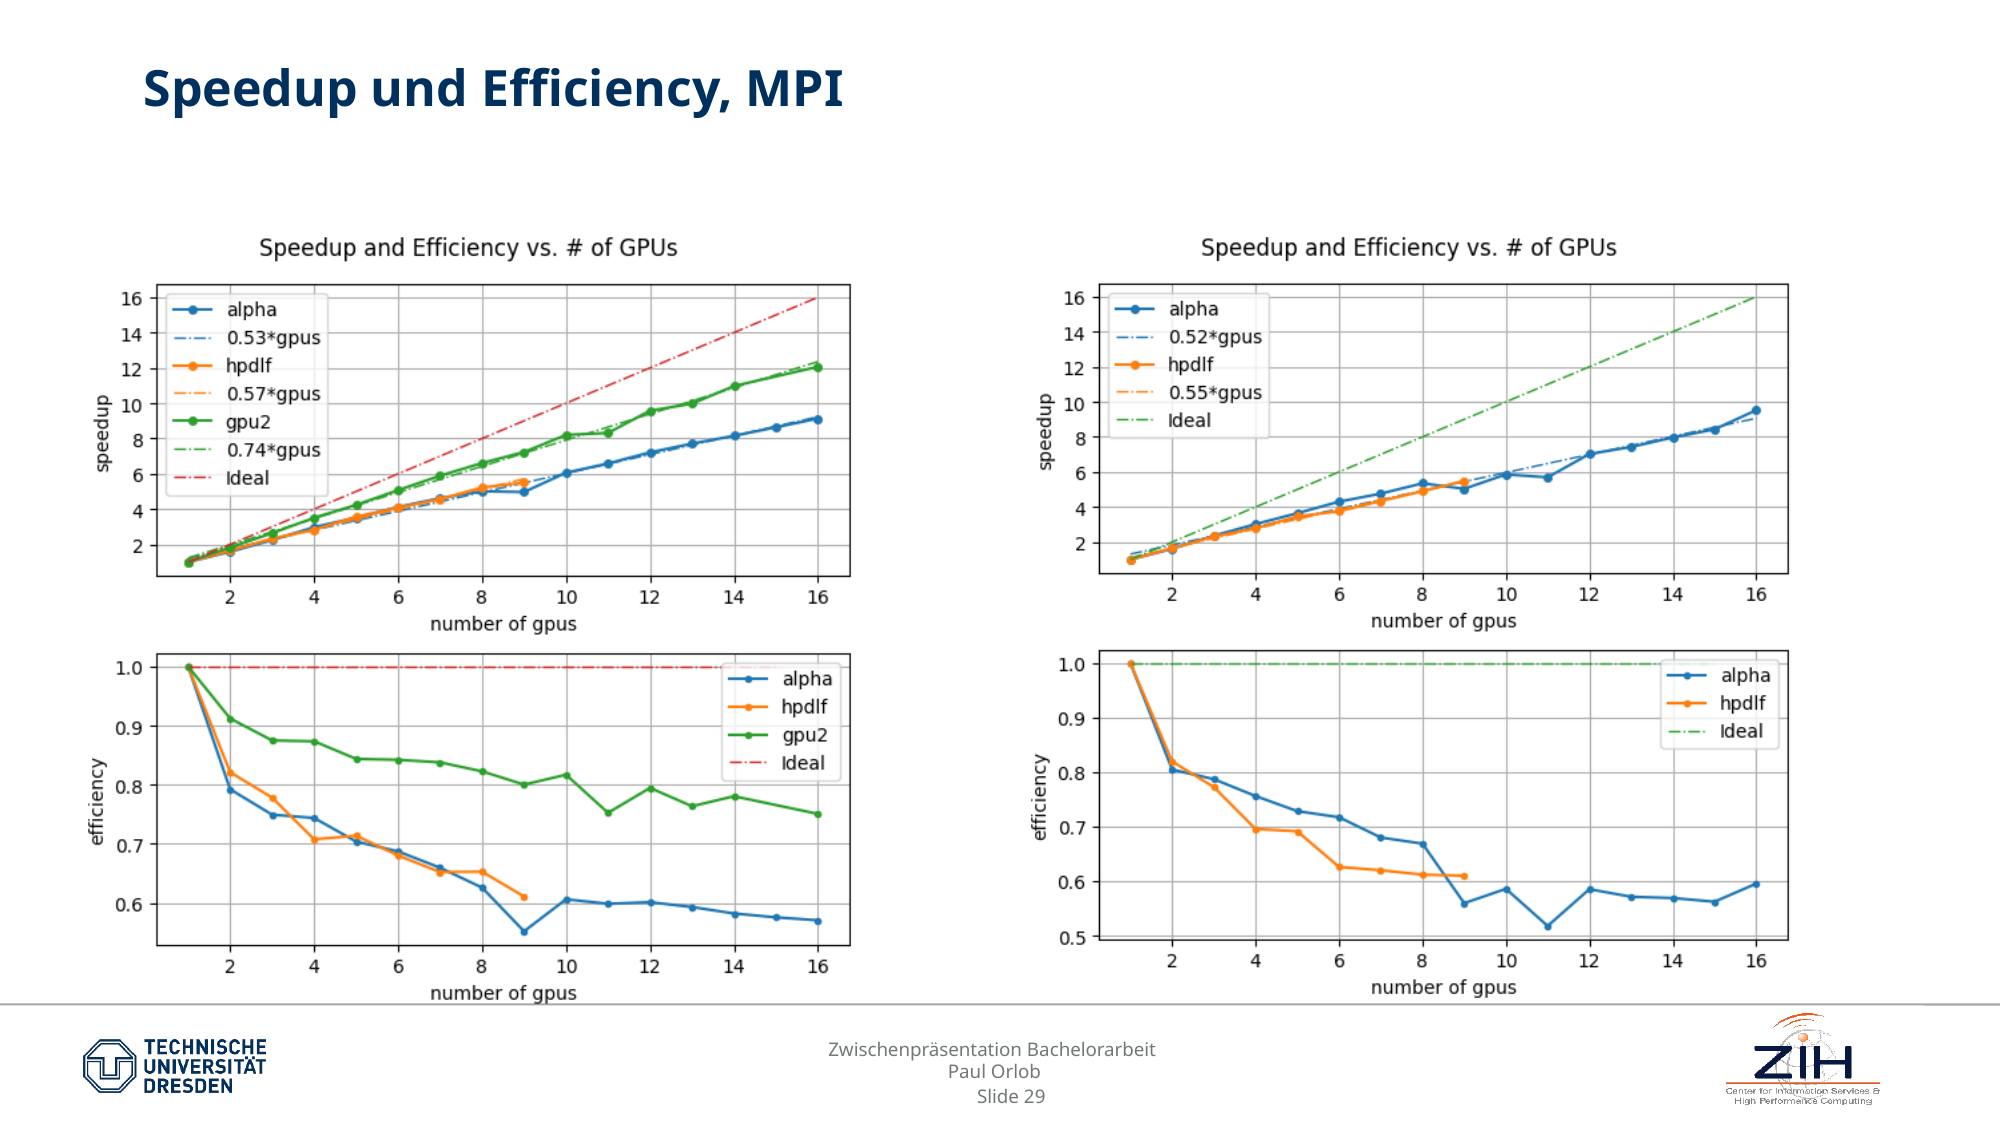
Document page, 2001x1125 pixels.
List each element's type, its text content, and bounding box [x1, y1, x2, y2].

picture [83, 1039, 266, 1093]
picture [1726, 1013, 1880, 1105]
picture [1018, 224, 1801, 1010]
title Speedup und Efficiency, MPI [143, 56, 1880, 169]
picture [75, 224, 863, 1016]
